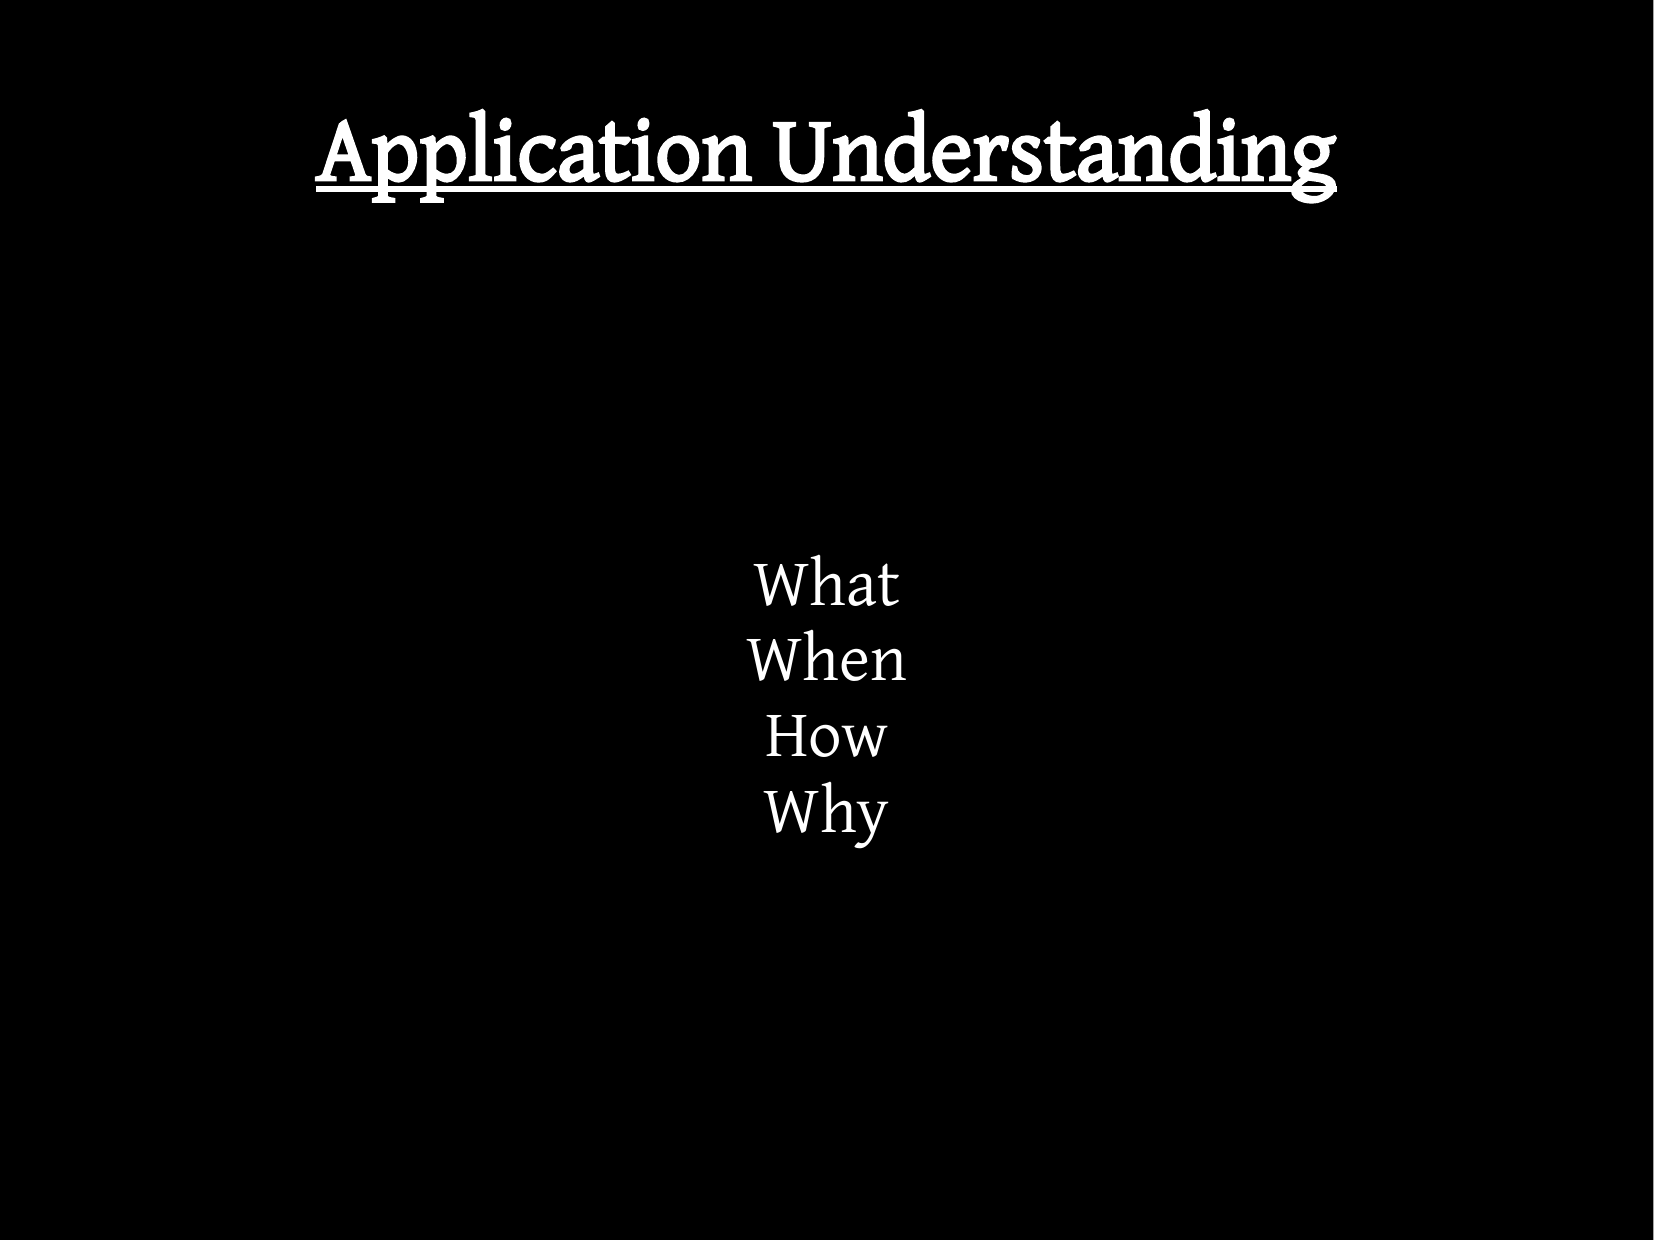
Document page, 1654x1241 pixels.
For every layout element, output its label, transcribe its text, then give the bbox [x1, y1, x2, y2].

title Application Understanding [82, 49, 1571, 257]
subtitle What When How Why [82, 290, 1571, 1109]
